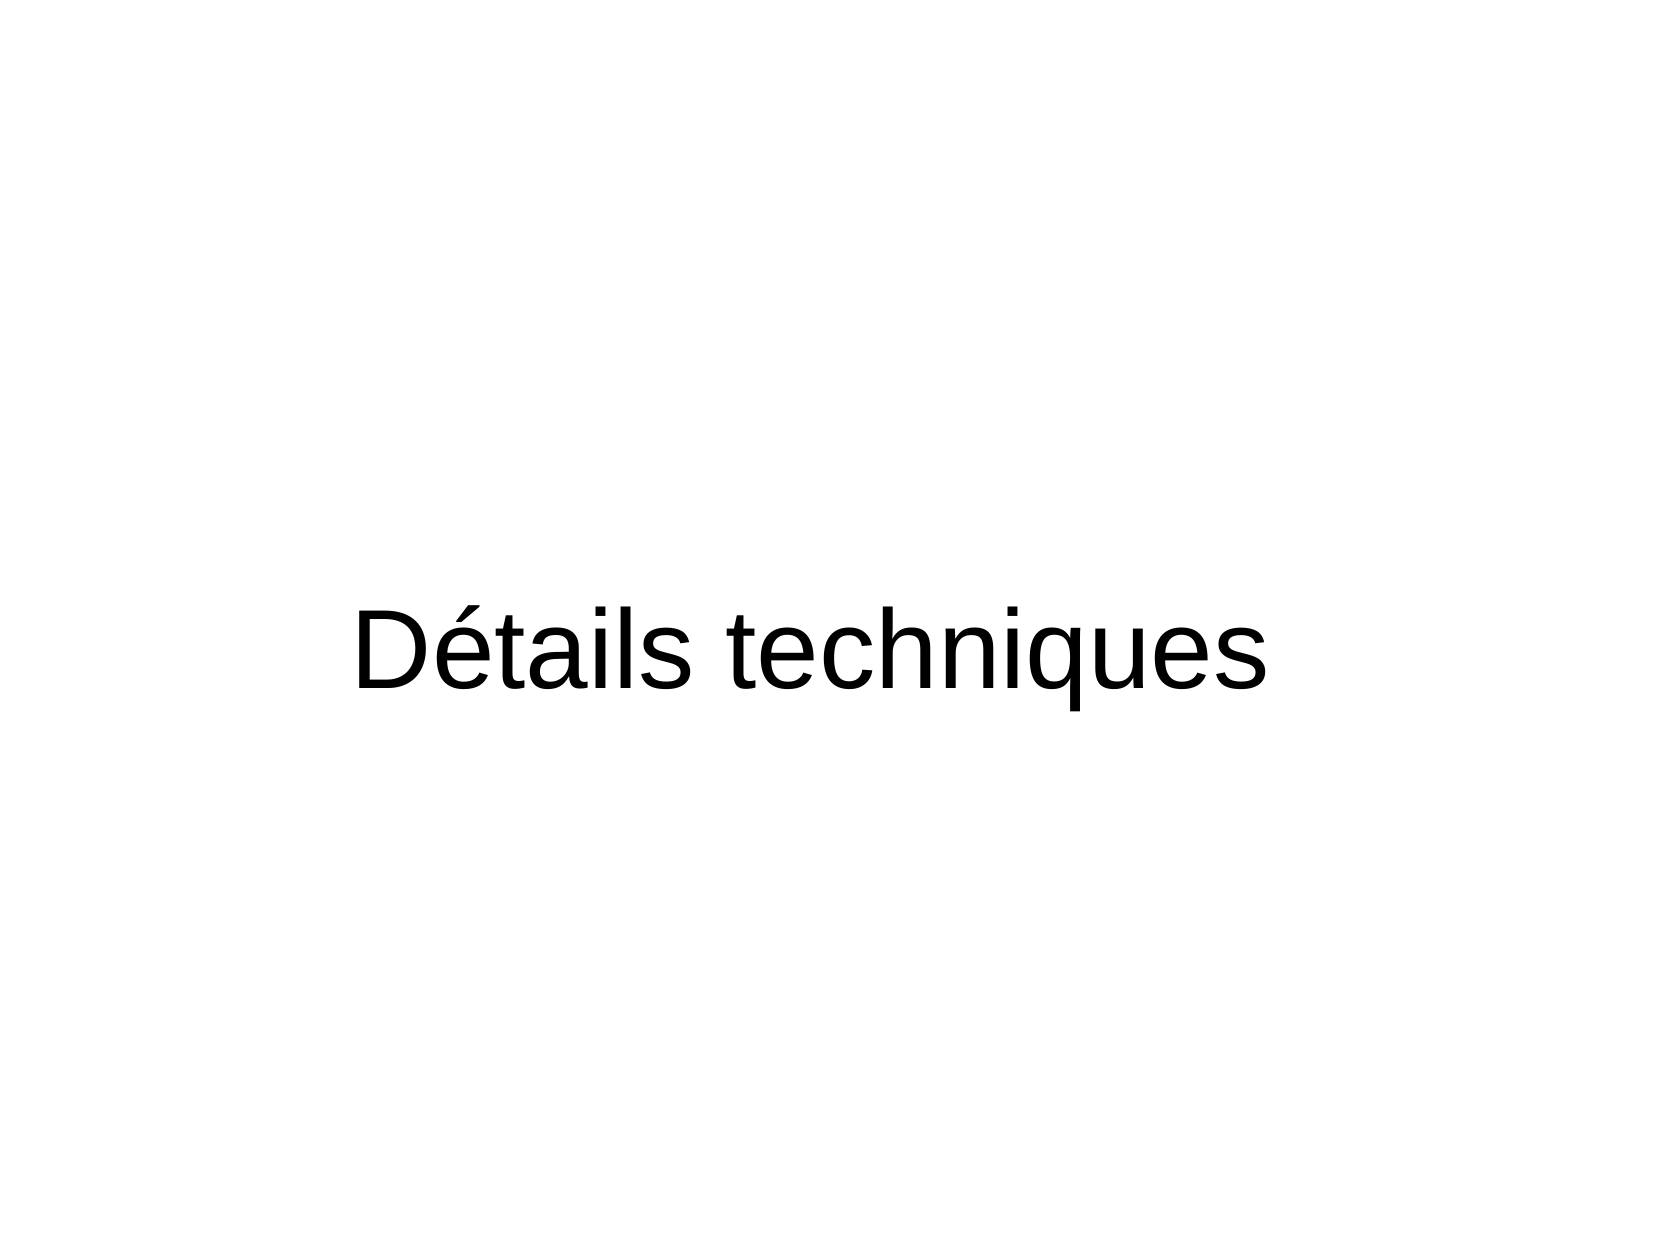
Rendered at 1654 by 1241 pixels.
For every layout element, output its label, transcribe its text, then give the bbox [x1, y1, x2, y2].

subtitle Détails techniques [82, 290, 1538, 1010]
